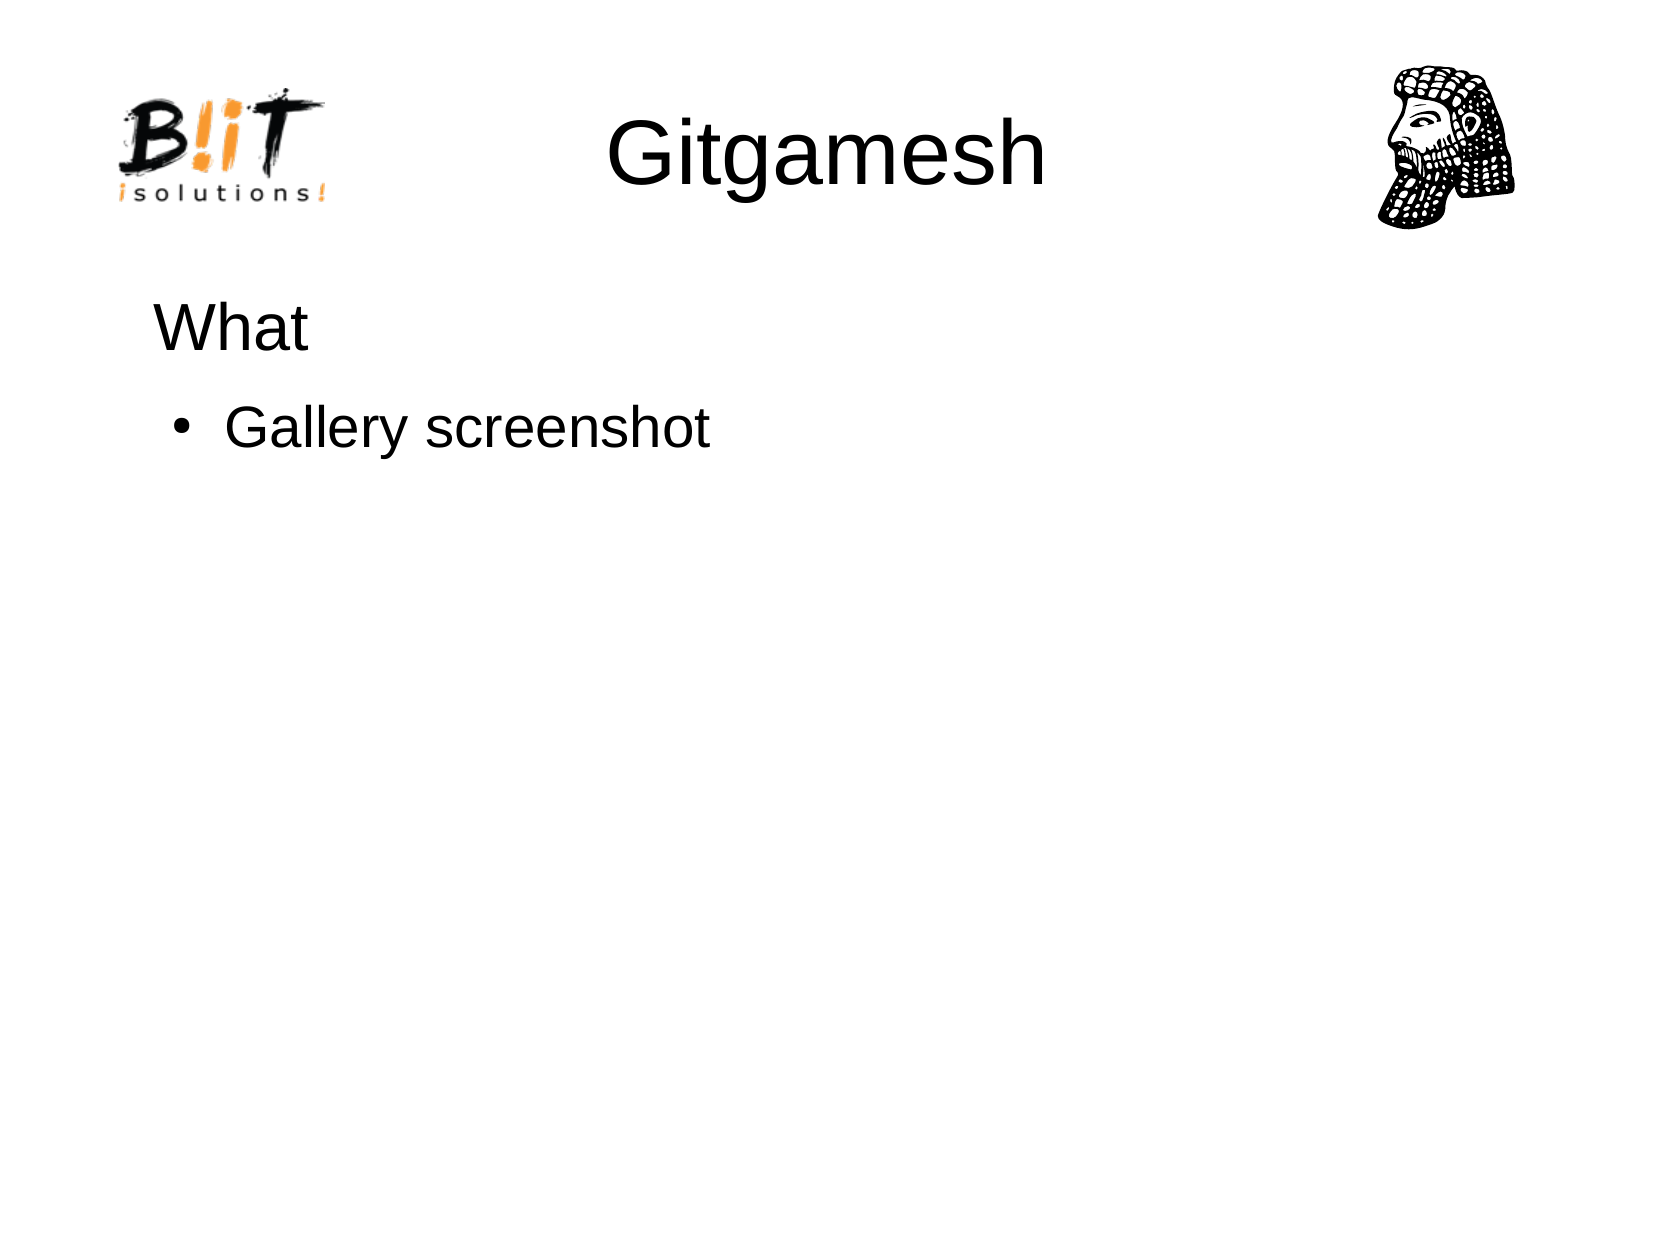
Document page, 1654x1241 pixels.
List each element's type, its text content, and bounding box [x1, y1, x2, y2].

list What Gallery screenshot [82, 290, 1571, 1109]
picture [1358, 59, 1536, 237]
picture [118, 88, 325, 207]
title Gitgamesh [82, 49, 1571, 257]
